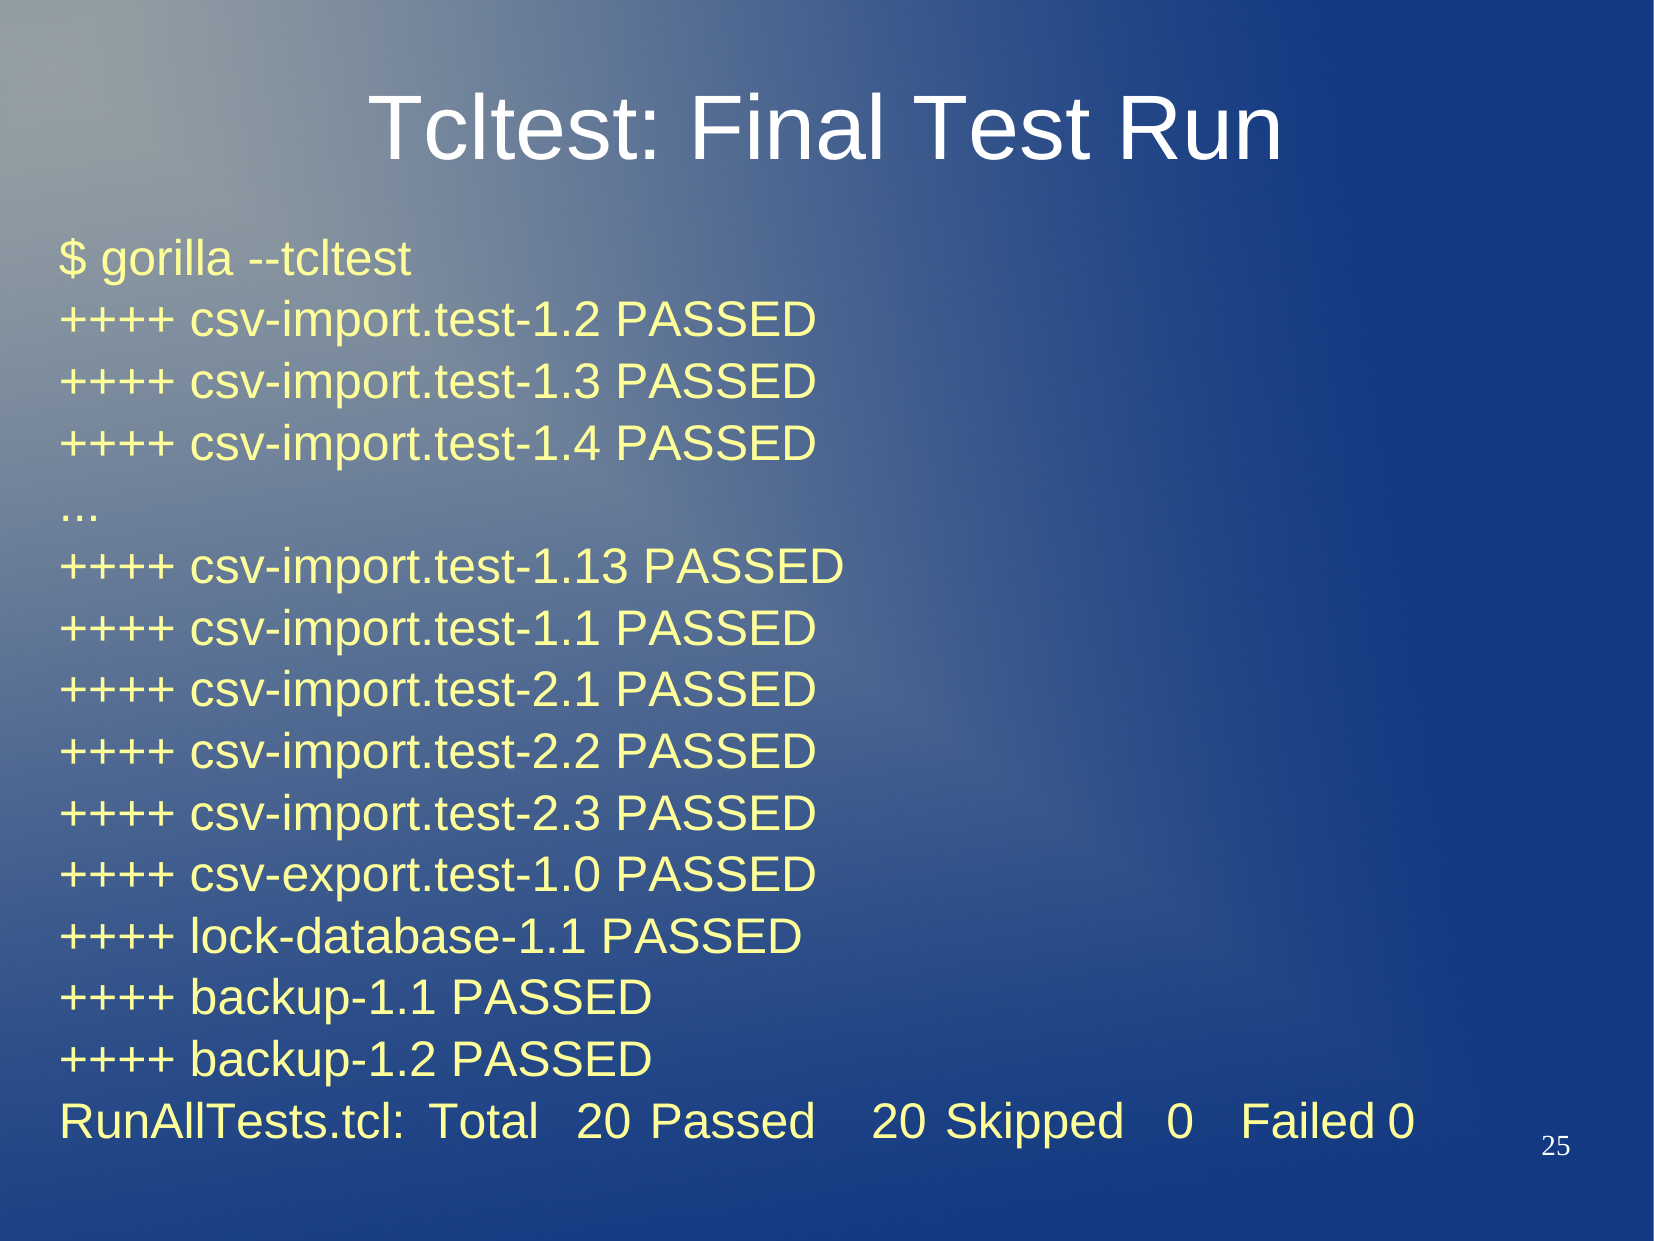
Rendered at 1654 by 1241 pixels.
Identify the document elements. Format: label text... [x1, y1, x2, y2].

picture [0, 0, 1654, 1241]
title Tcltest: Final Test Run [82, 49, 1571, 207]
text_box $ gorilla --tcltest ++++ csv-import.test-1.2 PASSED ++++ csv-import.test-1.3 PASSED ++++ csv-import.test-1.4 PASSED ... ++++ csv-import.test-1.13 PASSED ++++ csv-import.test-1.1 PASSED ++++ csv-import.test-2.1 PASSED ++++ csv-import.test-2.2 PASSED ++++ csv-import.test-2.3 PASSED ++++ csv-export.test-1.0 PASSED ++++ lock-database-1.1 PASSED ++++ backup-1.1 PASSED ++++ backup-1.2 PASSED RunAllTests.tcl: Total 20 Passed 20 Skipped 0 Failed 0 [59, 230, 1506, 1149]
